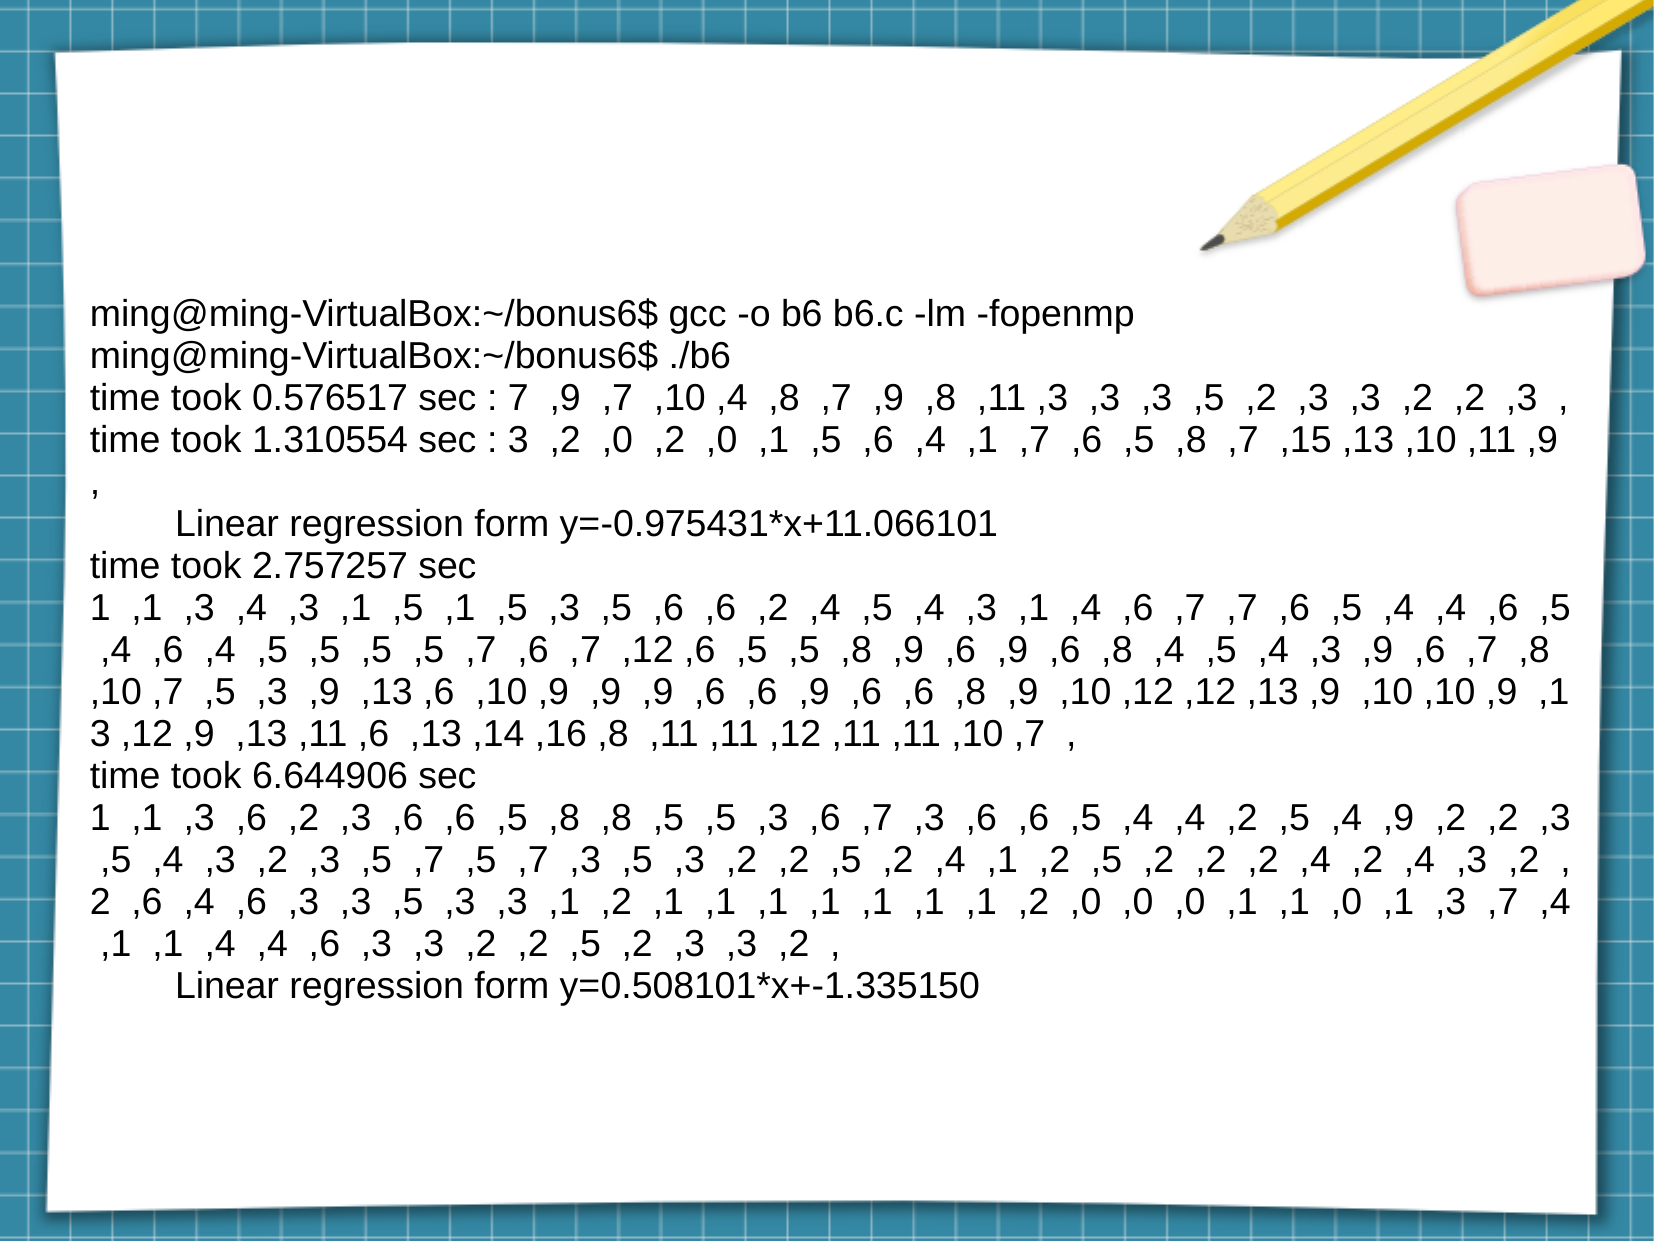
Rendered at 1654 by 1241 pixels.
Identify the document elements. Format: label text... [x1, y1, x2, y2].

picture [0, 0, 1654, 1241]
text_box ming@ming-VirtualBox:~/bonus6$ gcc -o b6 b6.c -lm -fopenmp ming@ming-VirtualBox:~/bonus6$ ./b6 time took 0.576517 sec : 7 ,9 ,7 ,10 ,4 ,8 ,7 ,9 ,8 ,11 ,3 ,3 ,3 ,5 ,2 ,3 ,3 ,2 ,2 ,3 , time took 1.310554 sec : 3 ,2 ,0 ,2 ,0 ,1 ,5 ,6 ,4 ,1 ,7 ,6 ,5 ,8 ,7 ,15 ,13 ,10 ,11 ,9 , Linear regression form y=-0.975431*x+11.066101 time took 2.757257 sec 1 ,1 ,3 ,4 ,3 ,1 ,5 ,1 ,5 ,3 ,5 ,6 ,6 ,2 ,4 ,5 ,4 ,3 ,1 ,4 ,6 ,7 ,7 ,6 ,5 ,4 ,4 ,6 ,5 ,4 ,6 ,4 ,5 ,5 ,5 ,5 ,7 ,6 ,7 ,12 ,6 ,5 ,5 ,8 ,9 ,6 ,9 ,6 ,8 ,4 ,5 ,4 ,3 ,9 ,6 ,7 ,8 ,10 ,7 ,5 ,3 ,9 ,13 ,6 ,10 ,9 ,9 ,9 ,6 ,6 ,9 ,6 ,6 ,8 ,9 ,10 ,12 ,12 ,13 ,9 ,10 ,10 ,9 ,13 ,12 ,9 ,13 ,11 ,6 ,13 ,14 ,16 ,8 ,11 ,11 ,12 ,11 ,11 ,10 ,7 , time took 6.644906 sec 1 ,1 ,3 ,6 ,2 ,3 ,6 ,6 ,5 ,8 ,8 ,5 ,5 ,3 ,6 ,7 ,3 ,6 ,6 ,5 ,4 ,4 ,2 ,5 ,4 ,9 ,2 ,2 ,3 ,5 ,4 ,3 ,2 ,3 ,5 ,7 ,5 ,7 ,3 ,5 ,3 ,2 ,2 ,5 ,2 ,4 ,1 ,2 ,5 ,2 ,2 ,2 ,4 ,2 ,4 ,3 ,2 ,2 ,6 ,4 ,6 ,3 ,3 ,5 ,3 ,3 ,1 ,2 ,1 ,1 ,1 ,1 ,1 ,1 ,1 ,2 ,0 ,0 ,0 ,1 ,1 ,0 ,1 ,3 ,7 ,4 ,1 ,1 ,4 ,4 ,6 ,3 ,3 ,2 ,2 ,5 ,2 ,3 ,3 ,2 , Linear regression form y=0.508101*x+-1.335150 [75, 285, 1591, 1014]
